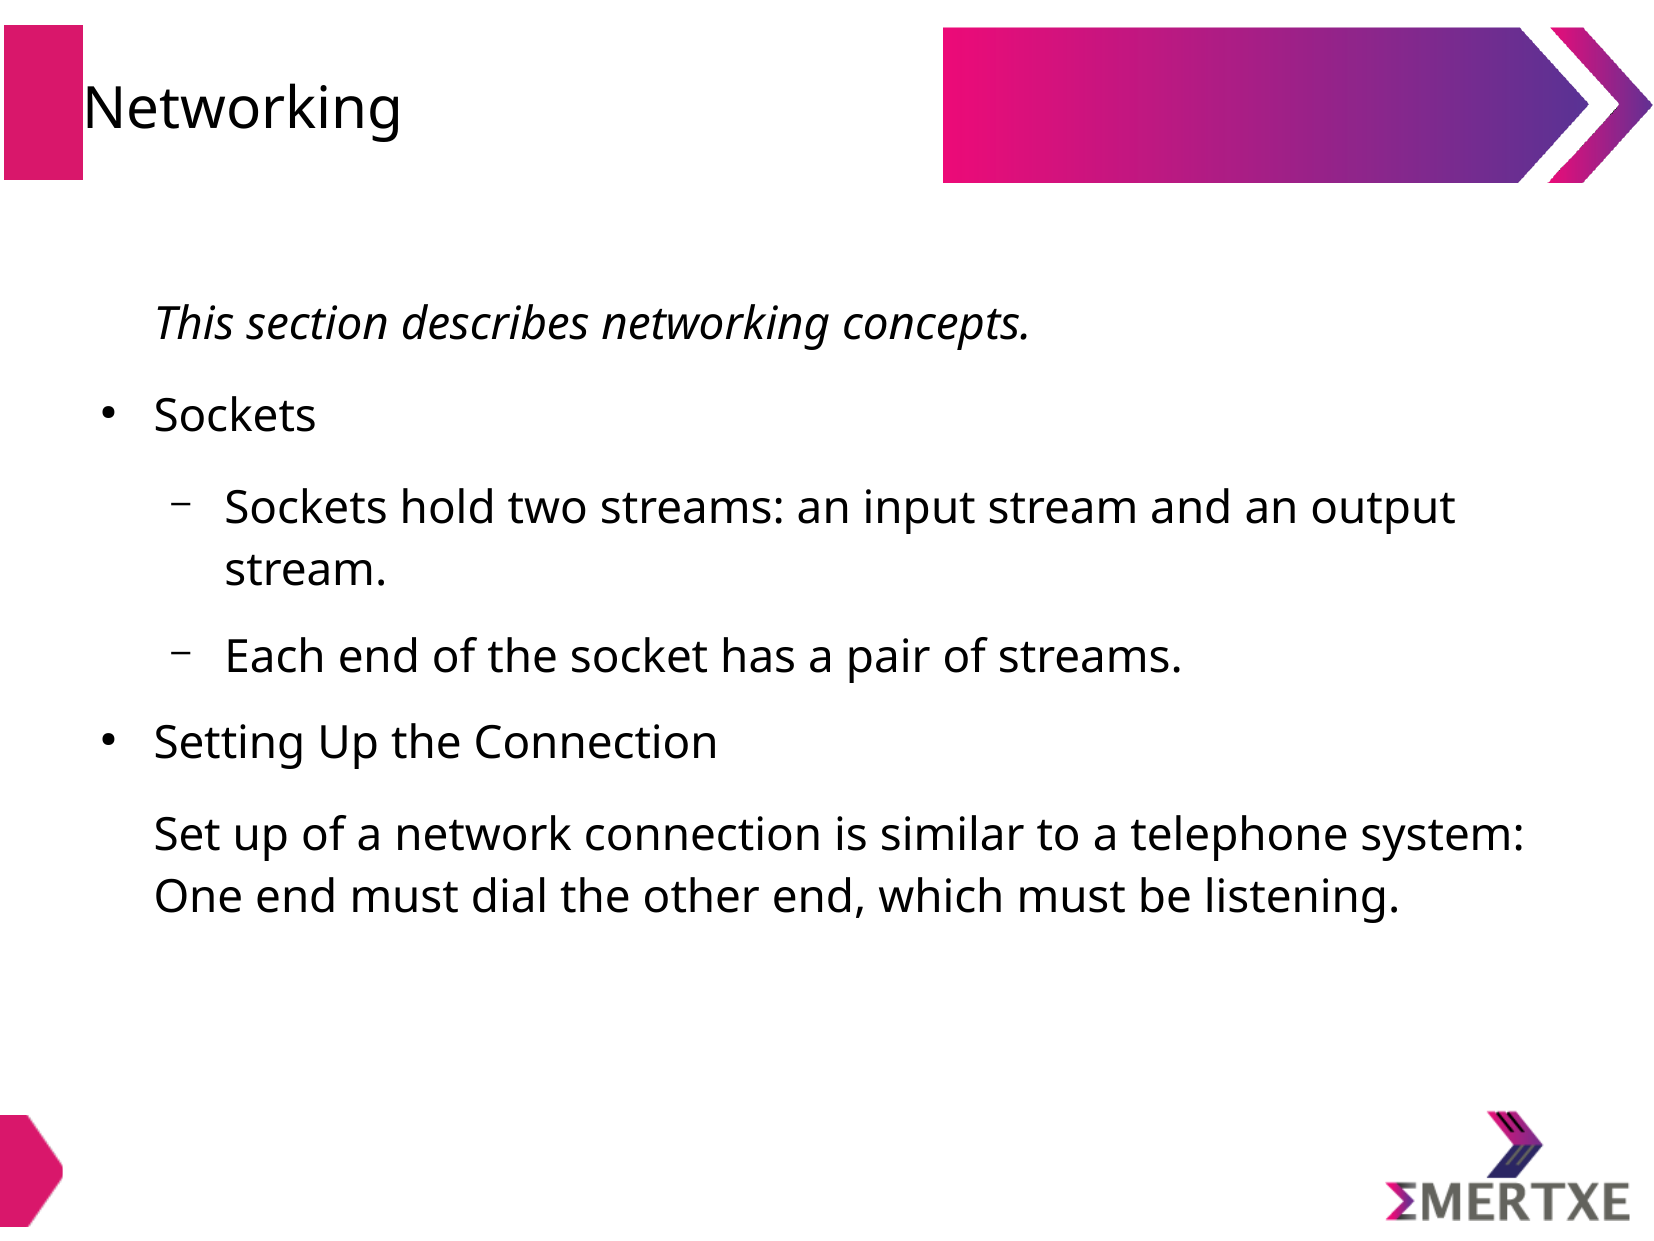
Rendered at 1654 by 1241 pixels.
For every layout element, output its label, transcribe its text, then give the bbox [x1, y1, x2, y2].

picture [1385, 1107, 1631, 1221]
title Networking [82, 2, 1571, 210]
list This section describes networking concepts. Sockets Sockets hold two streams: an input stream and an output stream. Each end of the socket has a pair of streams. Setting Up the Connection Set up of a network connection is similar to a telephone system: One end must dial the other end, which must be listening. [82, 290, 1571, 1010]
picture [1571, 27, 1653, 183]
